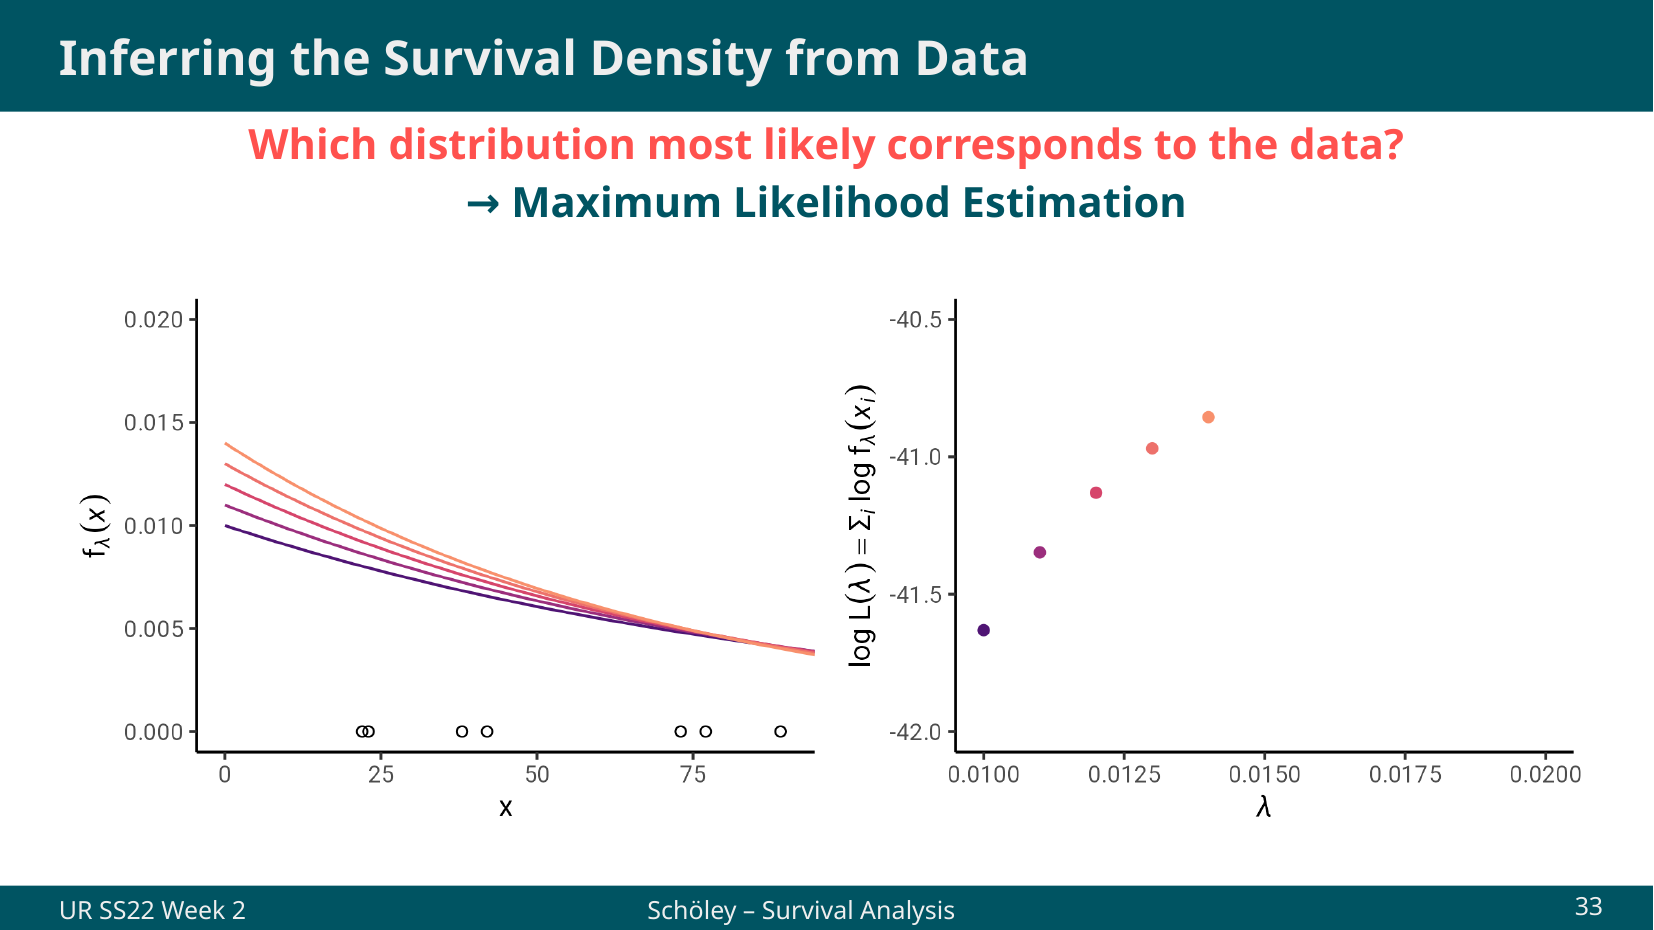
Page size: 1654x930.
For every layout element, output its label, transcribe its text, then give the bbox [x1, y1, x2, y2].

title Inferring the Survival Density from Data [58, 0, 1594, 107]
picture [49, 269, 1603, 852]
text_box Which distribution most likely corresponds to the data? → Maximum Likelihood Estimation [19, 107, 1634, 310]
